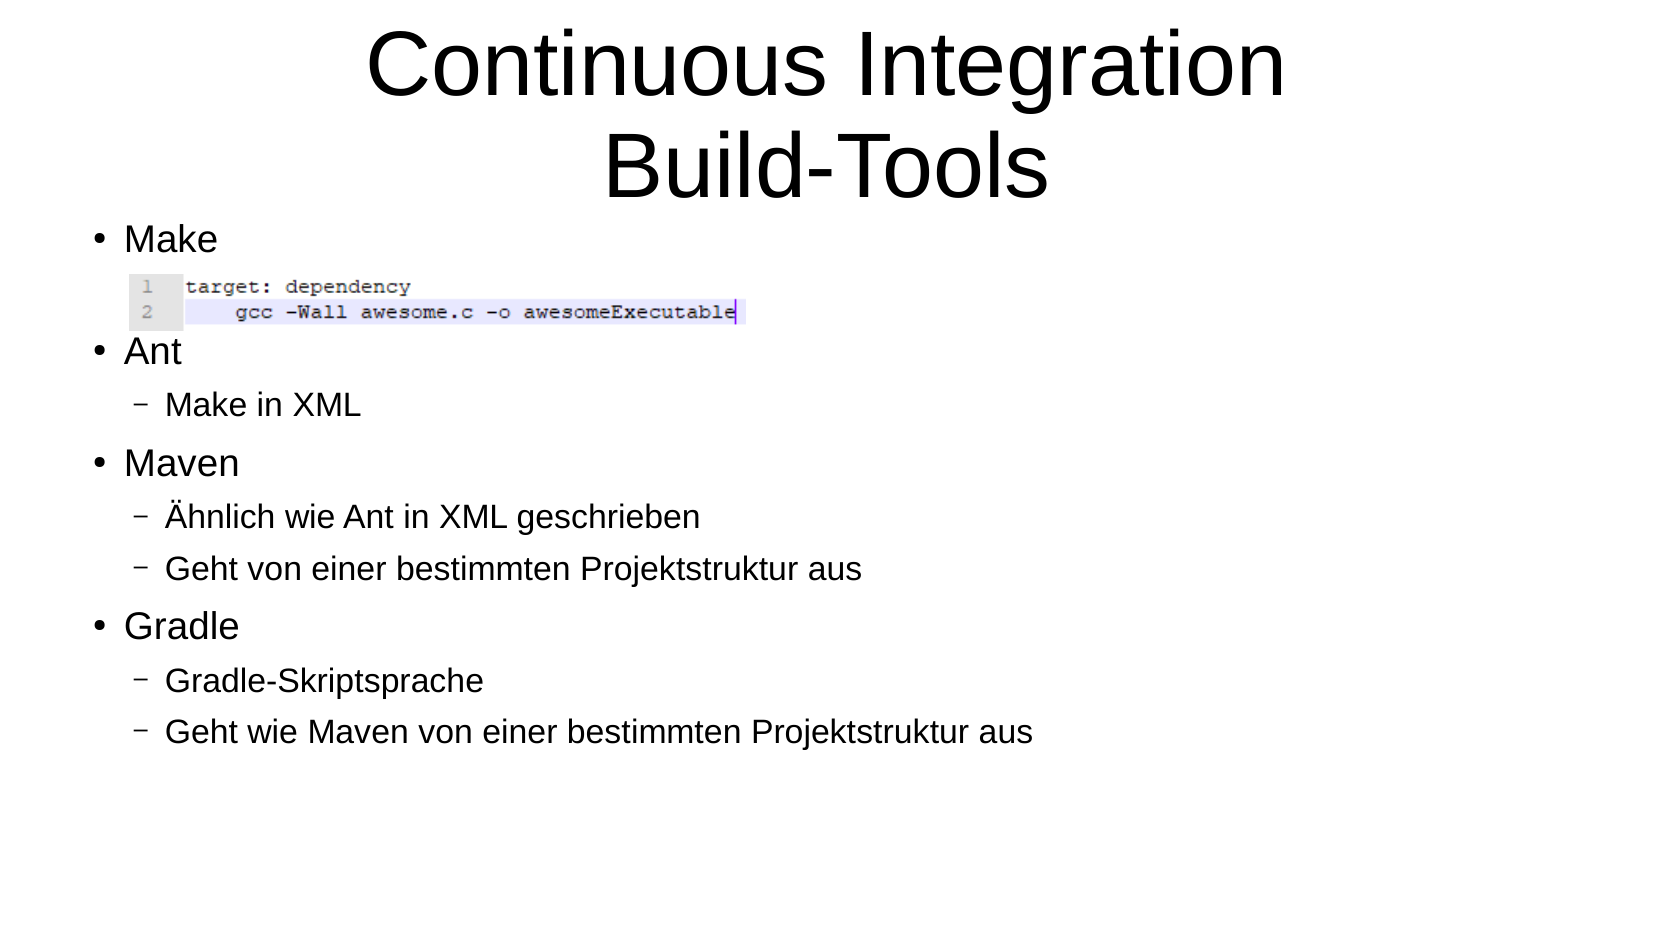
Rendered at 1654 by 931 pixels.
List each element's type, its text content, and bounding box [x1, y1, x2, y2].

picture [129, 274, 746, 331]
title Continuous Integration Build-Tools [82, 12, 1571, 217]
list Make Ant Make in XML Maven Ähnlich wie Ant in XML geschrieben Geht von einer bestimmten Projektstruktur aus Gradle Gradle-Skriptsprache Geht wie Maven von einer bestimmten Projektstruktur aus [82, 217, 1571, 758]
